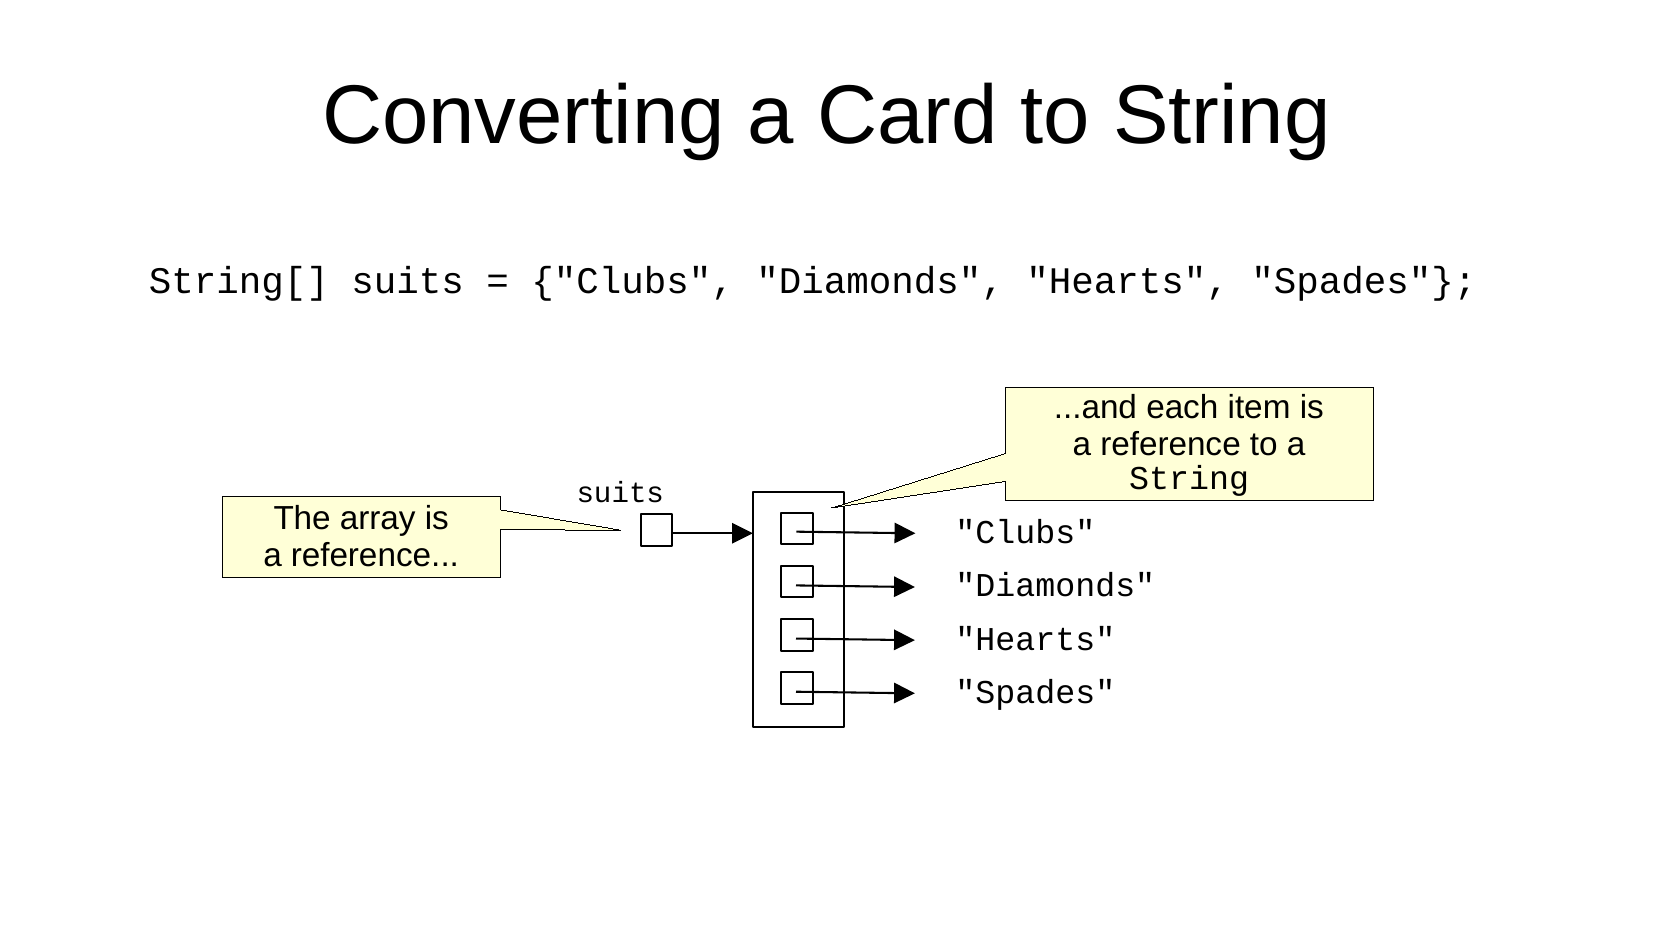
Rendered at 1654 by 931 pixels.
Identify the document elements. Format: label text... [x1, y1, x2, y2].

text_box suits [561, 470, 680, 519]
text_box The array is a reference... [222, 496, 621, 578]
text_box [752, 492, 845, 728]
text_box "Spades" [940, 668, 1131, 721]
text_box "Hearts" [940, 614, 1131, 668]
title Converting a Card to String [82, 37, 1571, 193]
text_box String[] suits = {"Clubs", "Diamonds", "Hearts", "Spades"}; [134, 254, 1492, 312]
text_box "Clubs" [940, 508, 1111, 562]
text_box [640, 519, 673, 546]
text_box ...and each item is a reference to a String [831, 387, 1374, 508]
text_box "Diamonds" [940, 561, 1171, 615]
